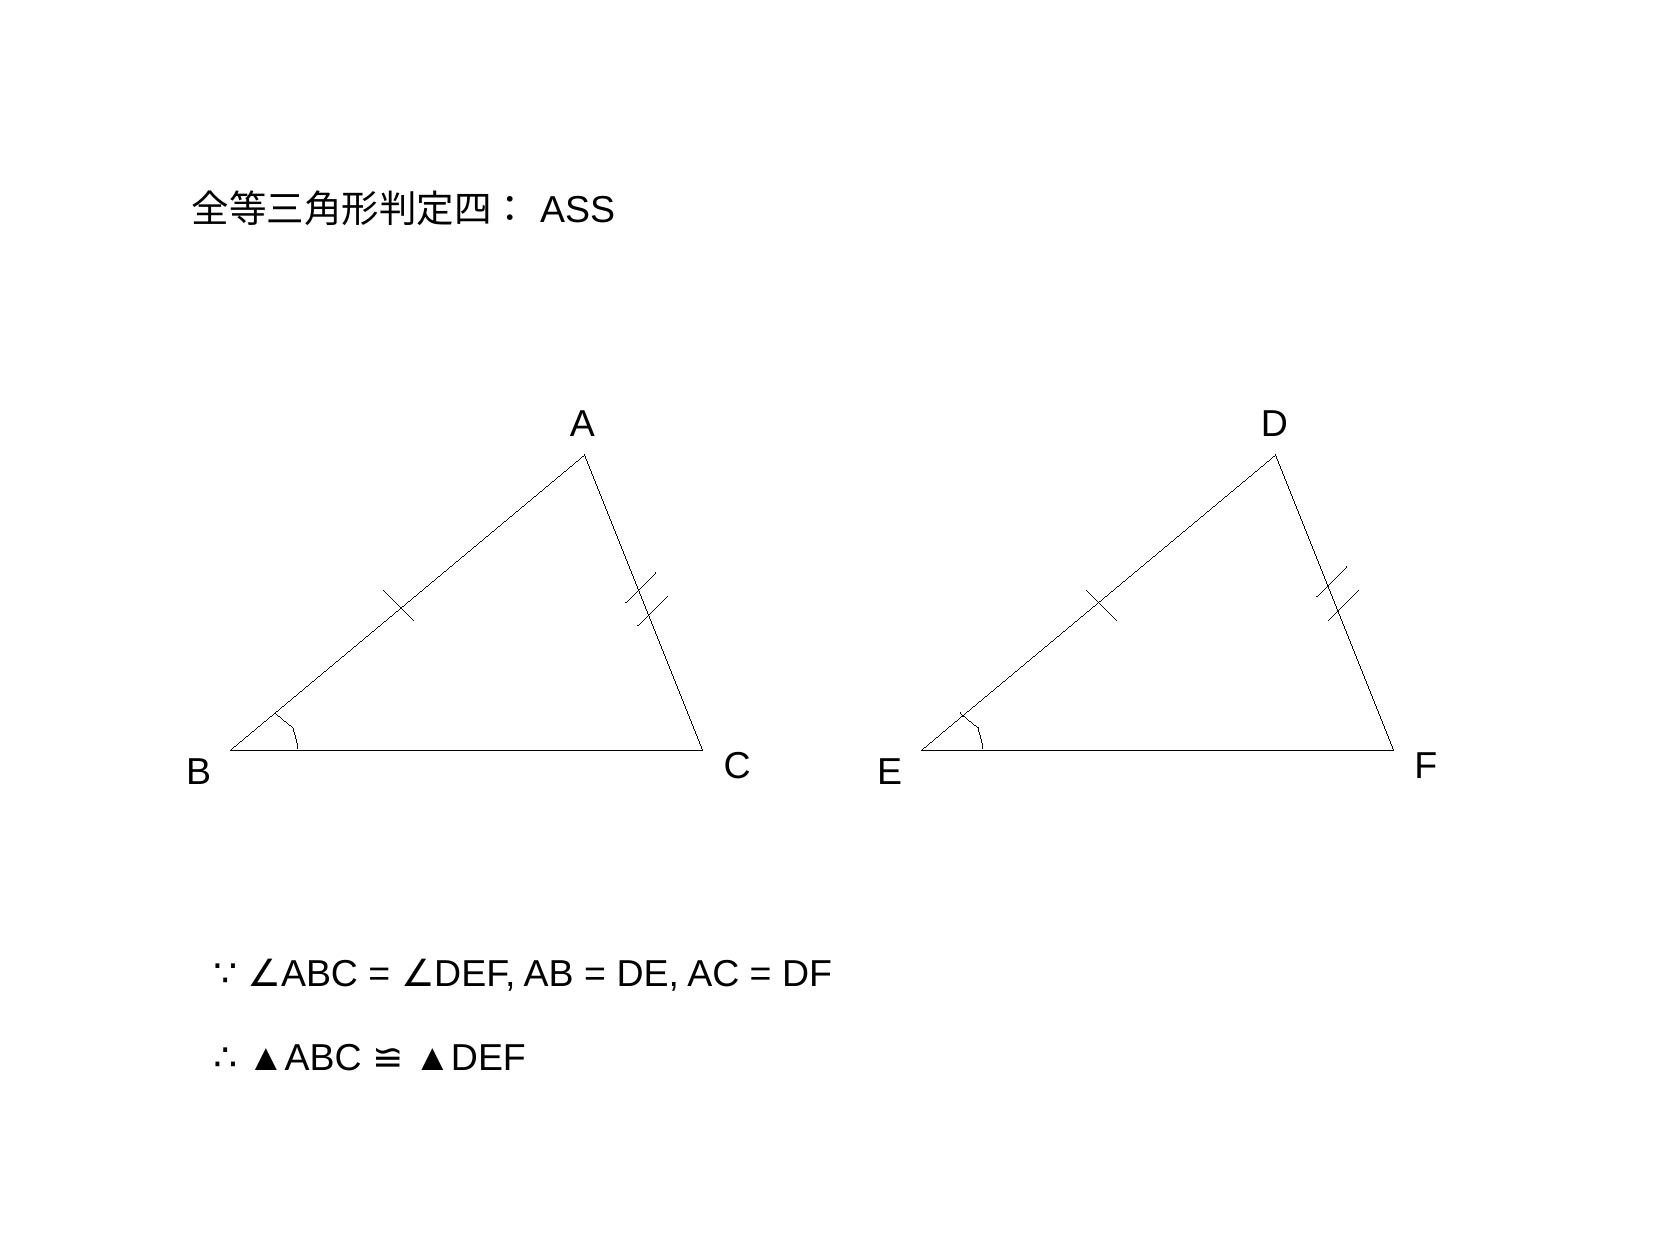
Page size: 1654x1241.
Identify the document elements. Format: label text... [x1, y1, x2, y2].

text_box ∵ ∠ABC = ∠DEF, AB = DE, AC = DF ∴ ▲ABC ≌ ▲DEF [198, 944, 840, 1086]
text_box 全等三角形判定四：ASS [177, 171, 606, 229]
text_box F [1399, 737, 1453, 795]
text_box D [1246, 394, 1303, 452]
text_box B [171, 743, 227, 801]
text_box A [555, 394, 610, 452]
text_box E [862, 743, 917, 801]
text_box C [708, 737, 766, 795]
